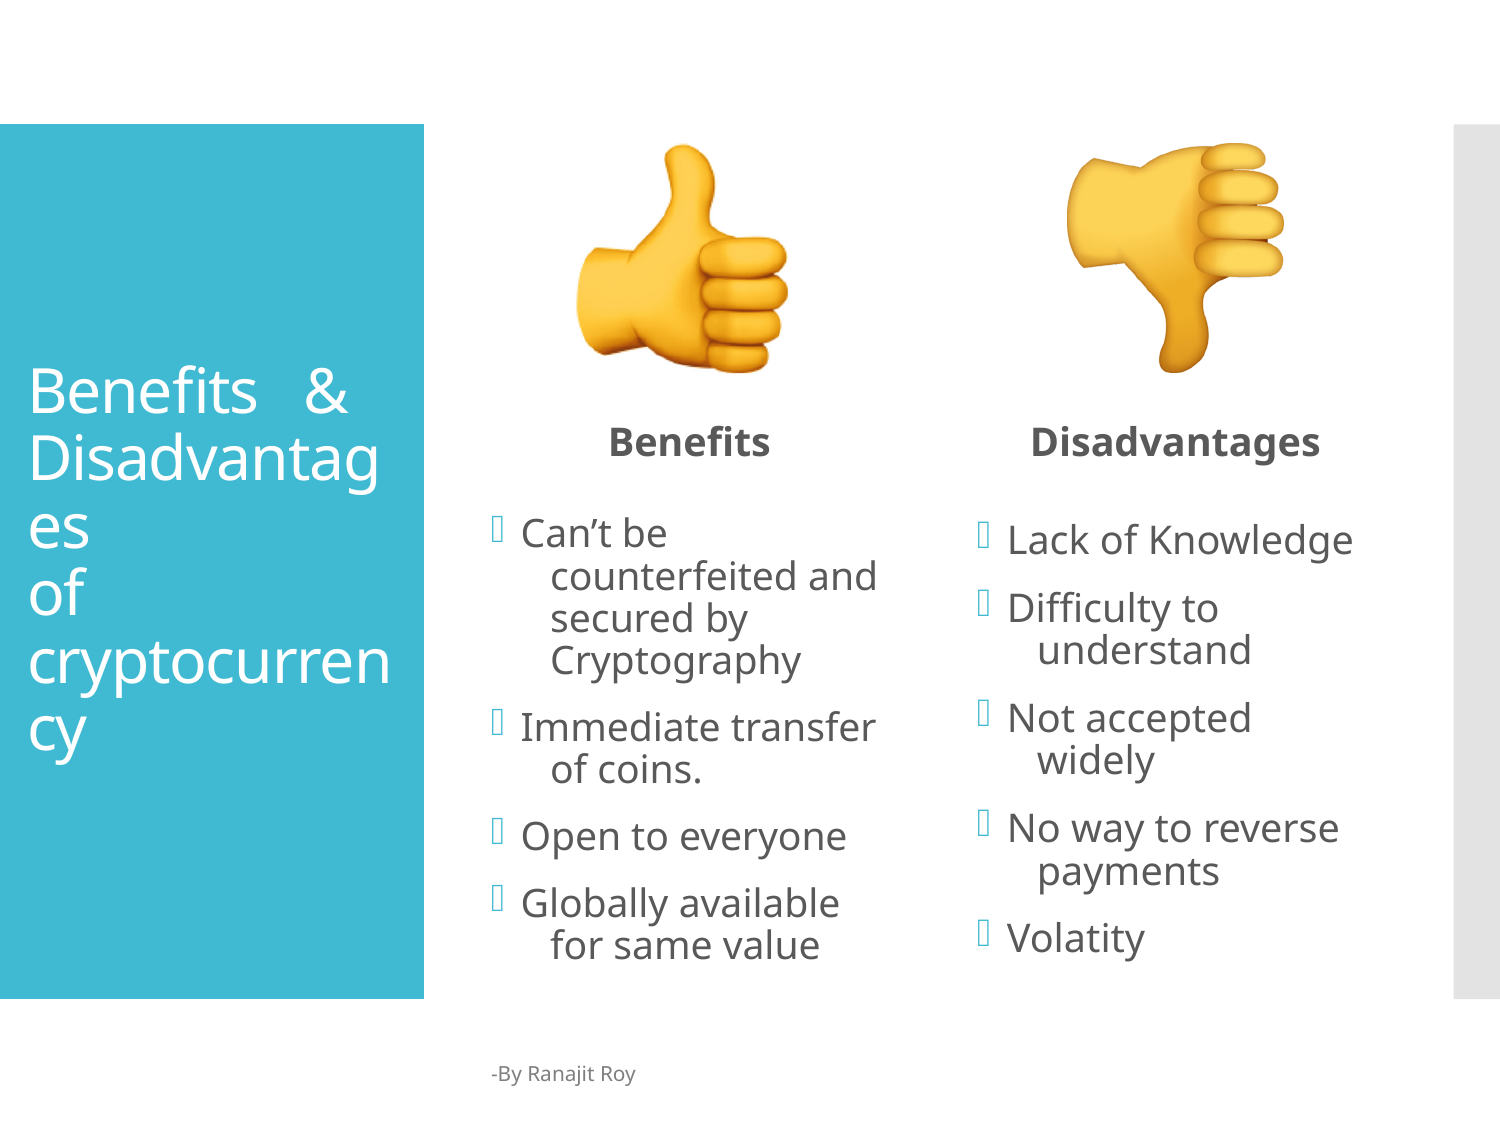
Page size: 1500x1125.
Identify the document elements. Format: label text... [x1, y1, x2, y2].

title Benefits & Disadvantages of cryptocurrency [12, 186, 418, 938]
list Lack of Knowledge Difficulty to understand Not accepted widely No way to reverse payments Volatity [961, 505, 1390, 977]
picture [567, 143, 797, 374]
list Benefits [475, 406, 904, 473]
picture [1067, 143, 1284, 373]
list Disadvantages [961, 405, 1390, 473]
list Can’t be counterfeited and secured by Cryptography Immediate transfer of coins. Open to everyone Globally available for same value [475, 505, 904, 977]
text_box -By Ranajit Roy [476, 1042, 1204, 1103]
